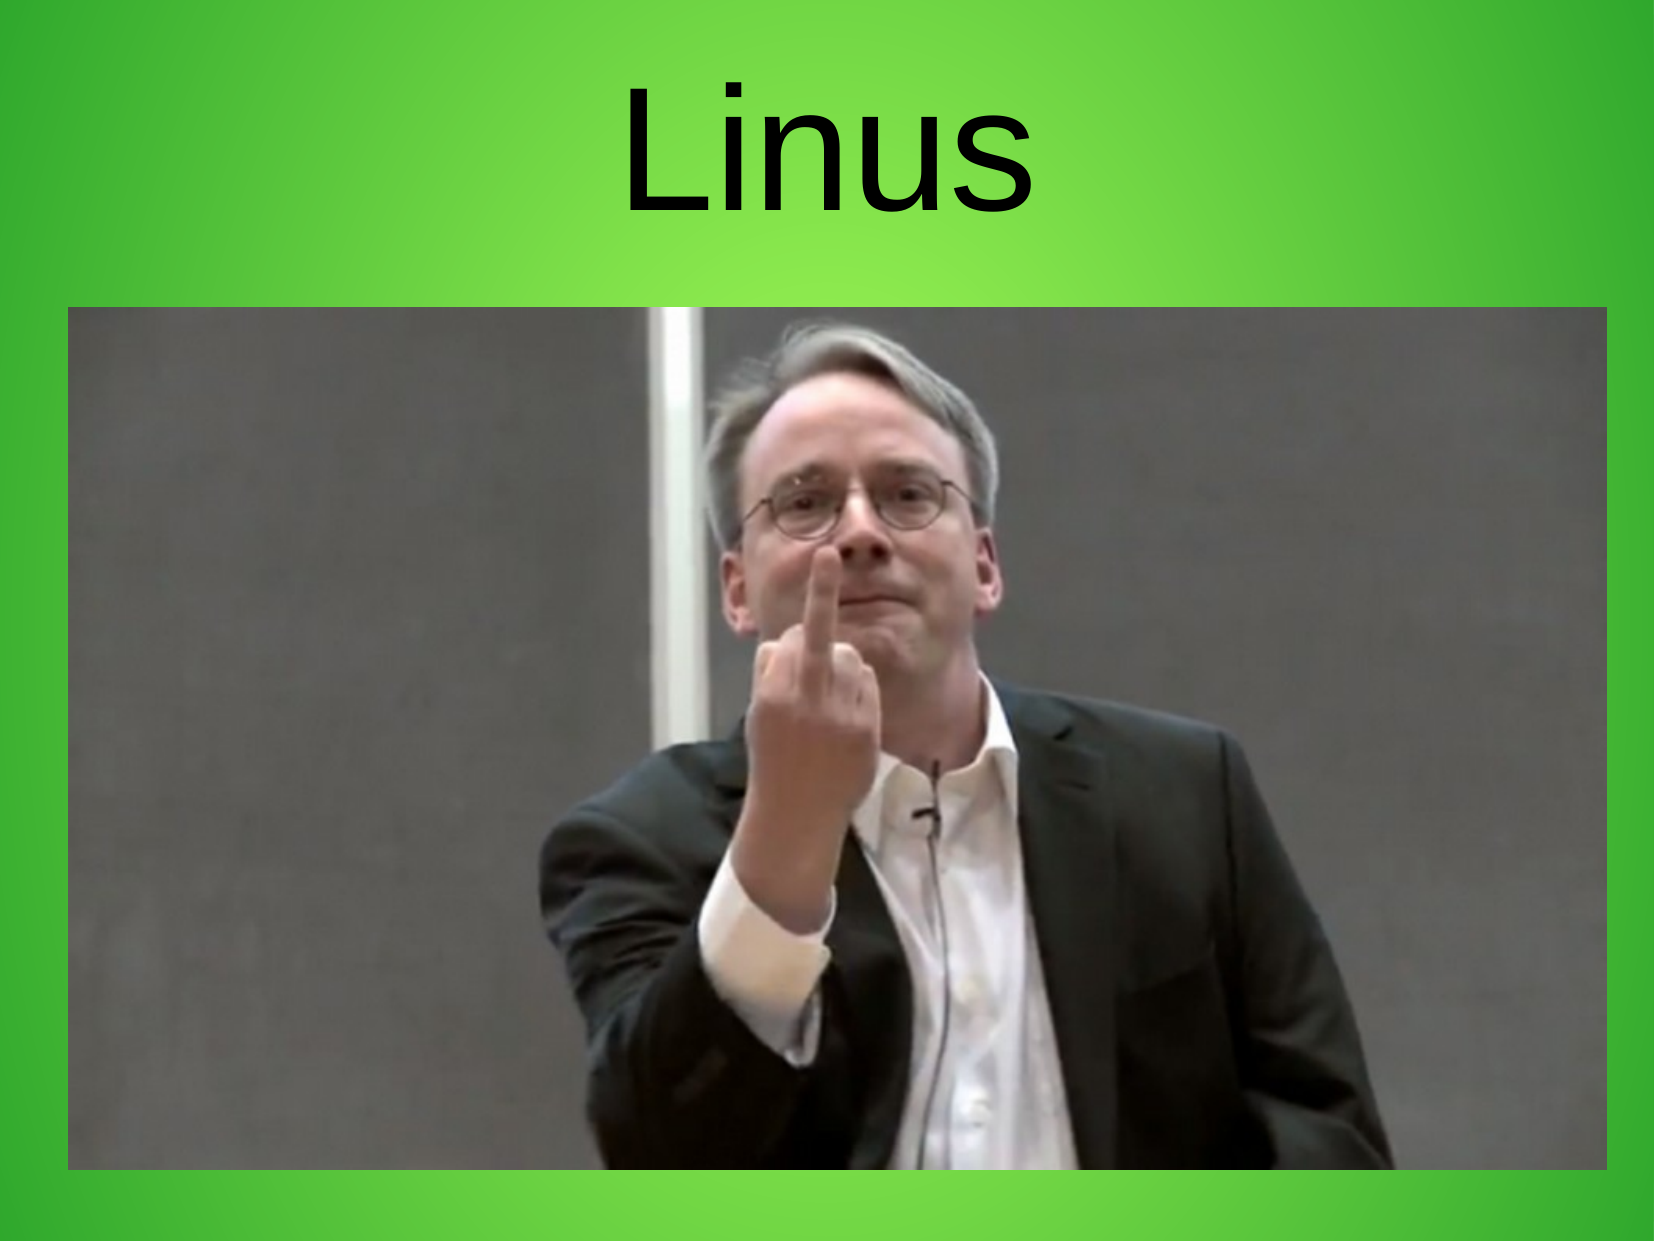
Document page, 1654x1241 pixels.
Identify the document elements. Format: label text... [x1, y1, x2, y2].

picture [68, 307, 1607, 1170]
title Linus [82, 47, 1571, 252]
